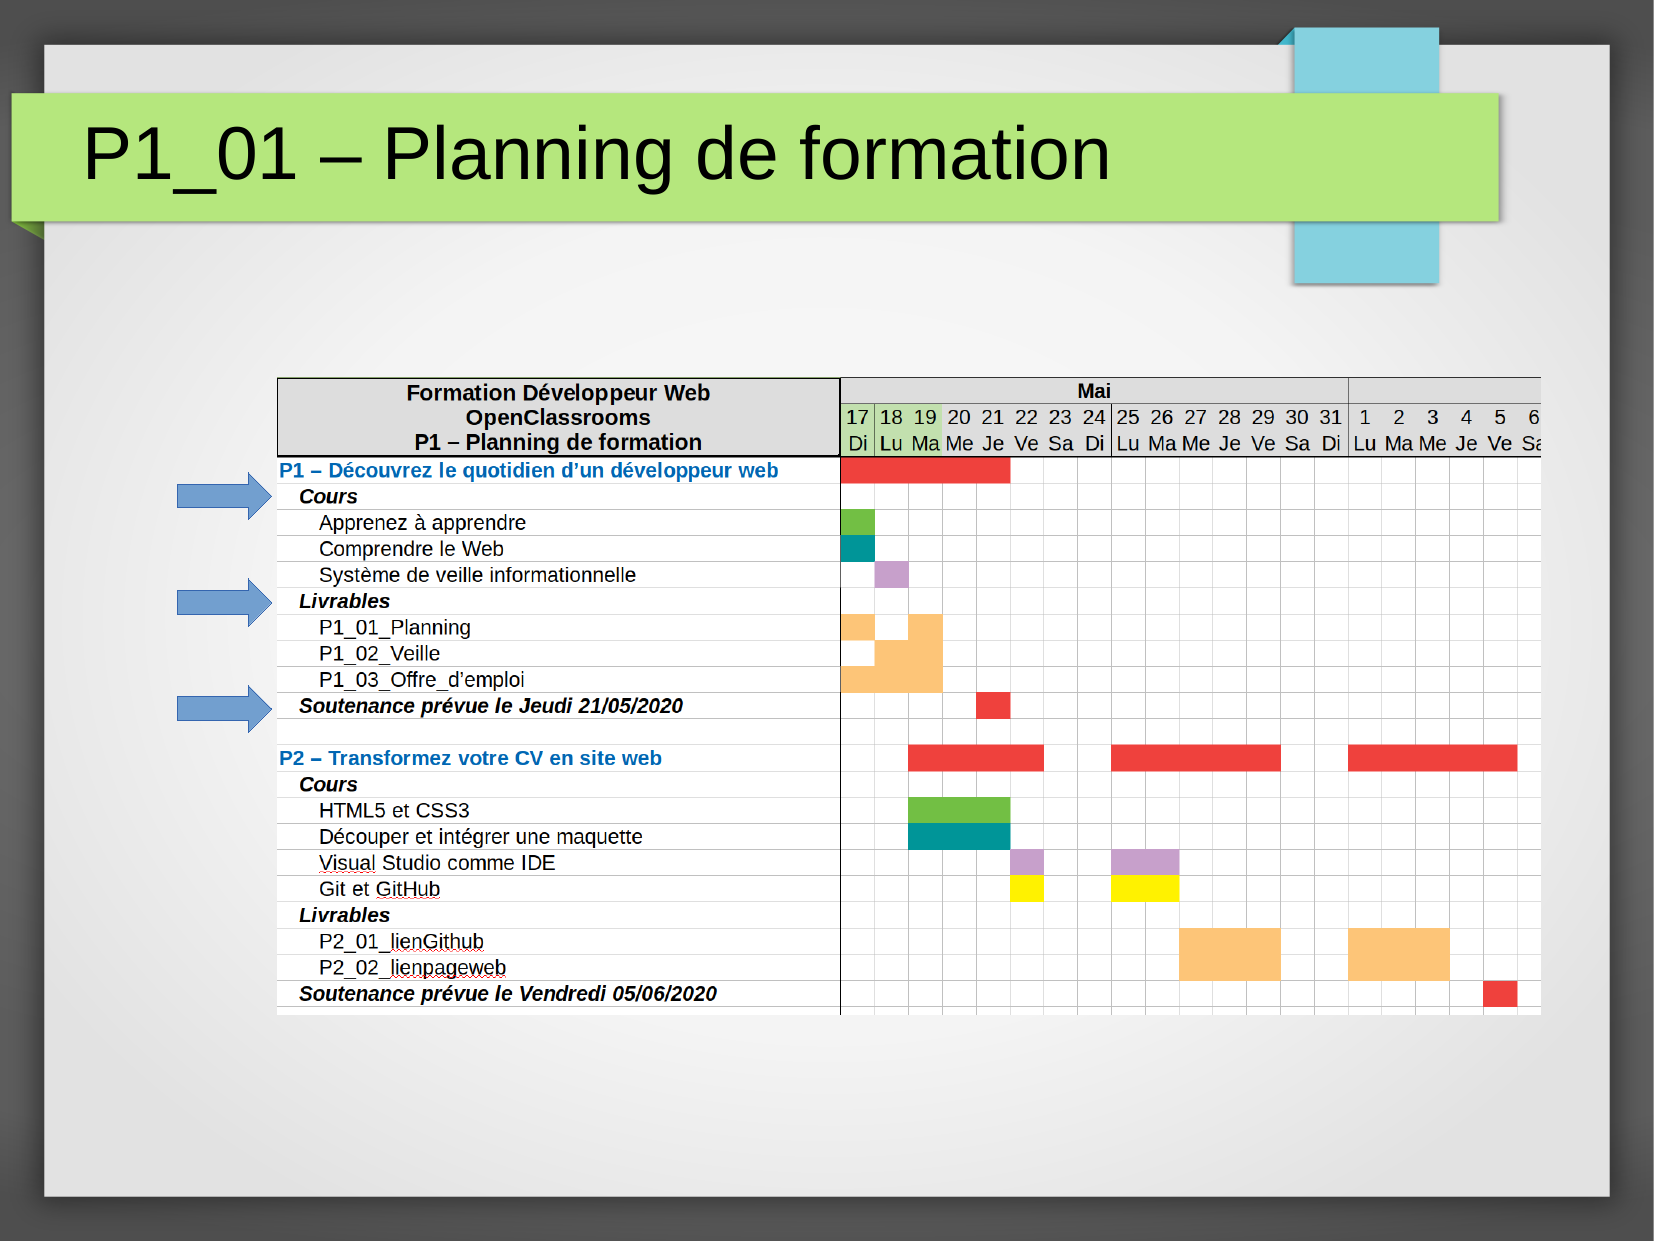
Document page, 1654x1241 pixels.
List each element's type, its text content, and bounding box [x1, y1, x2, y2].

text_box [177, 472, 272, 520]
text_box [177, 578, 272, 627]
text_box [177, 685, 272, 733]
title P1_01 – Planning de formation [82, 94, 1264, 213]
picture [0, 0, 1654, 1241]
